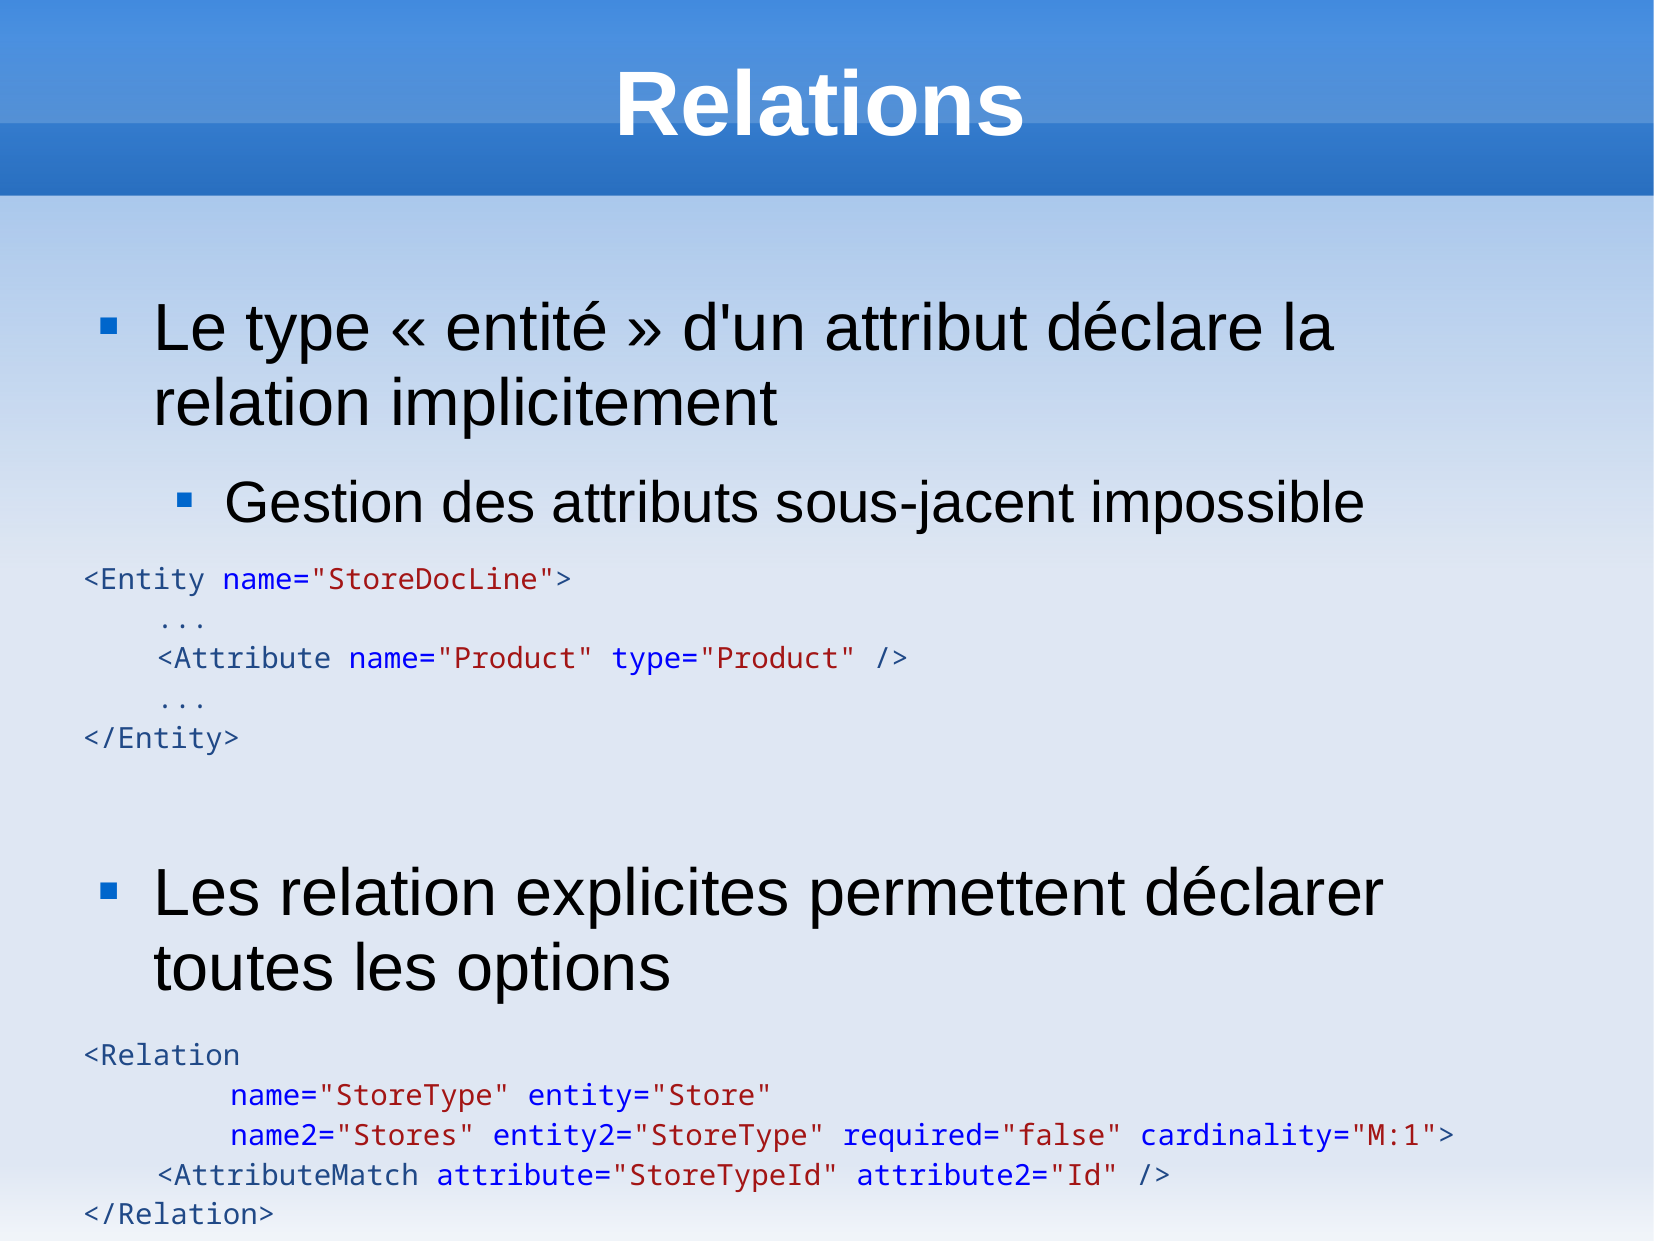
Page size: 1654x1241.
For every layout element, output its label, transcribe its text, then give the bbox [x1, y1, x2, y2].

title Relations [76, 0, 1565, 208]
picture [0, 0, 1654, 1241]
list Le type « entité » d'un attribut déclare la relation implicitement Gestion des attributs sous-jacent impossible <Entity name="StoreDocLine"> ... <Attribute name="Product" type="Product" /> ... </Entity> Les relation explicites permettent déclarer toutes les options <Relation name="StoreType" entity="Store" name2="Stores" entity2="StoreType" required="false" cardinality="M:1"> <AttributeMatch attribute="StoreTypeId" attribute2="Id" /> </Relation> [82, 290, 1571, 1199]
